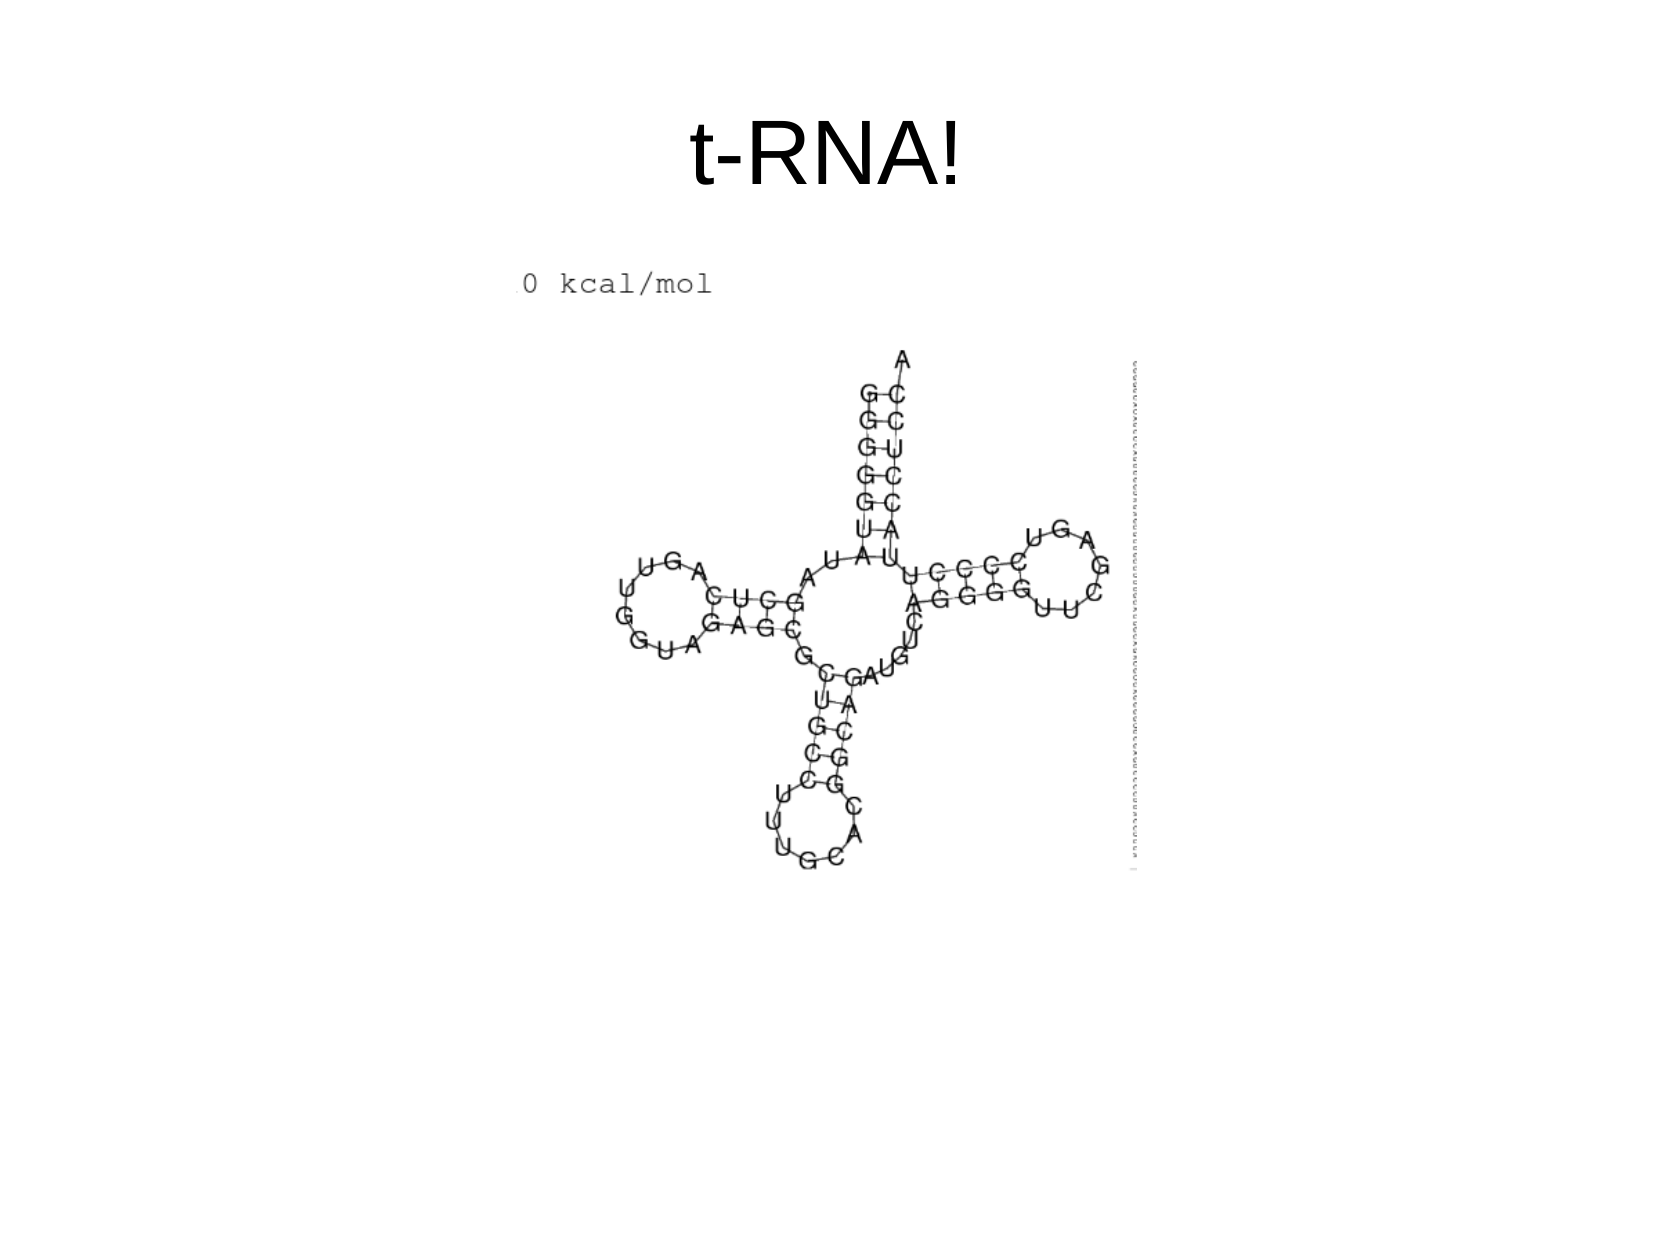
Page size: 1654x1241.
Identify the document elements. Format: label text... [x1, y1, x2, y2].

title t-RNA! [82, 49, 1571, 257]
picture [516, 268, 1137, 972]
